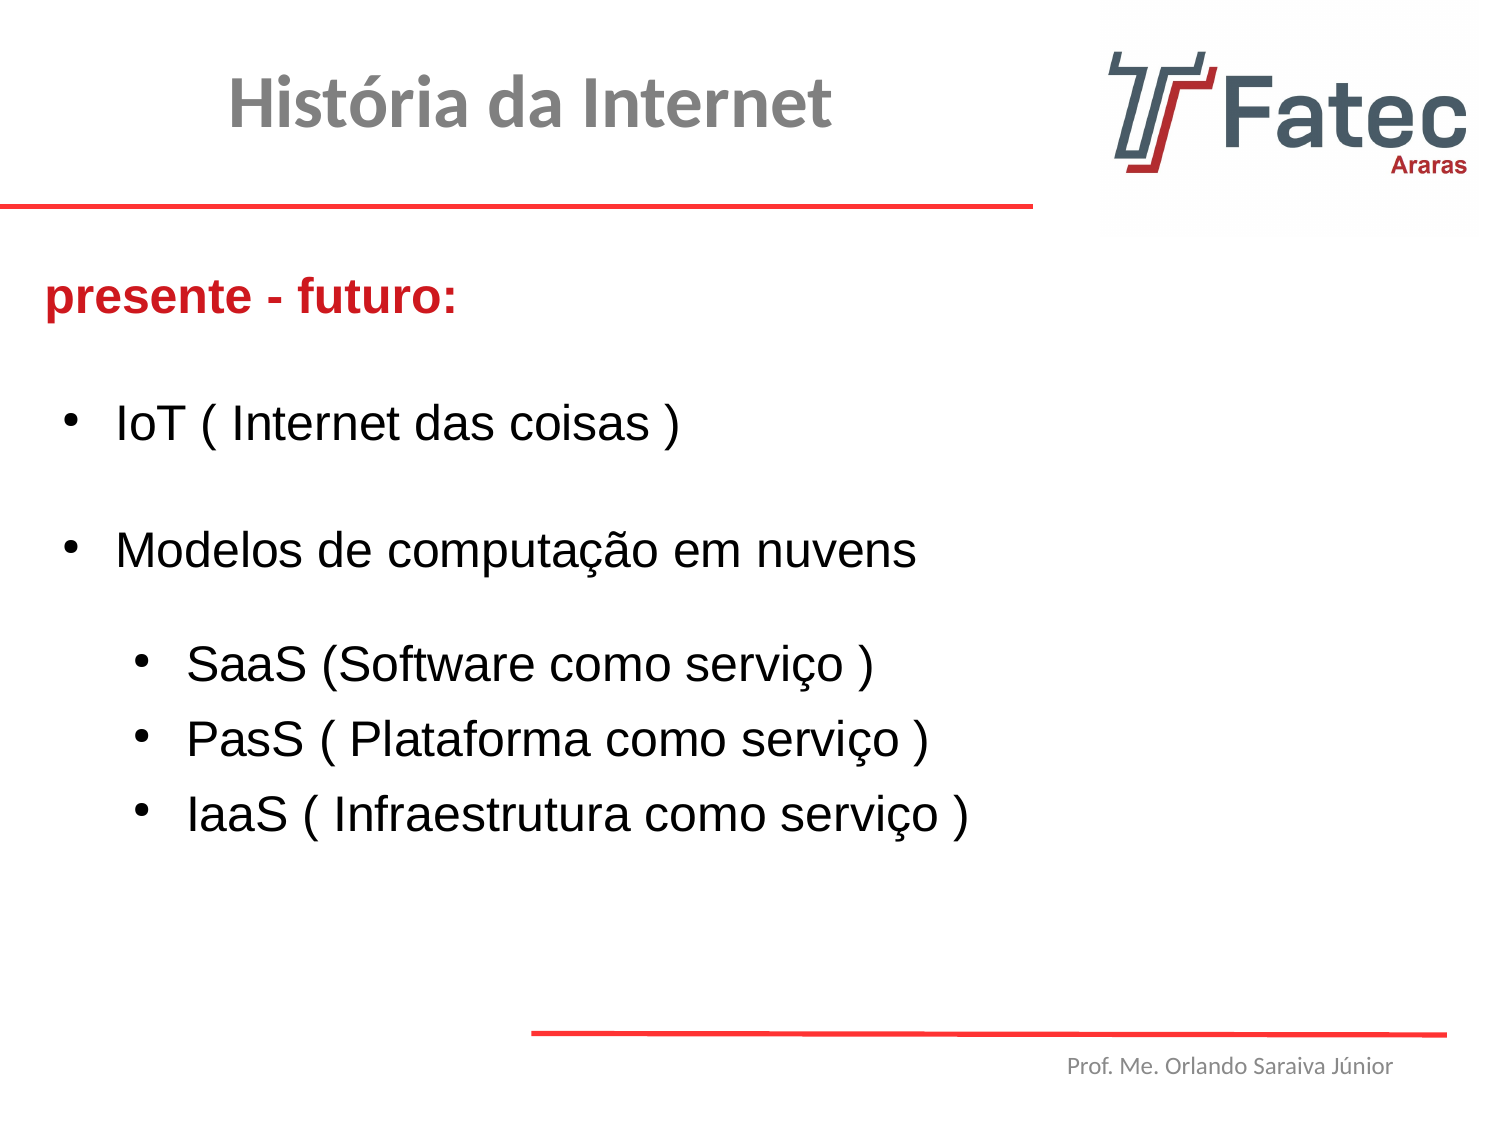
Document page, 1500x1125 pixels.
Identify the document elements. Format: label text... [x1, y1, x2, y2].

list presente - futuro: IoT ( Internet das coisas ) Modelos de computação em nuvens SaaS (Software como serviço ) PasS ( Plataforma como serviço ) IaaS ( Infraestrutura como serviço ) [29, 265, 1359, 1004]
picture [1100, 0, 1479, 237]
title História da Internet [0, 45, 1063, 233]
